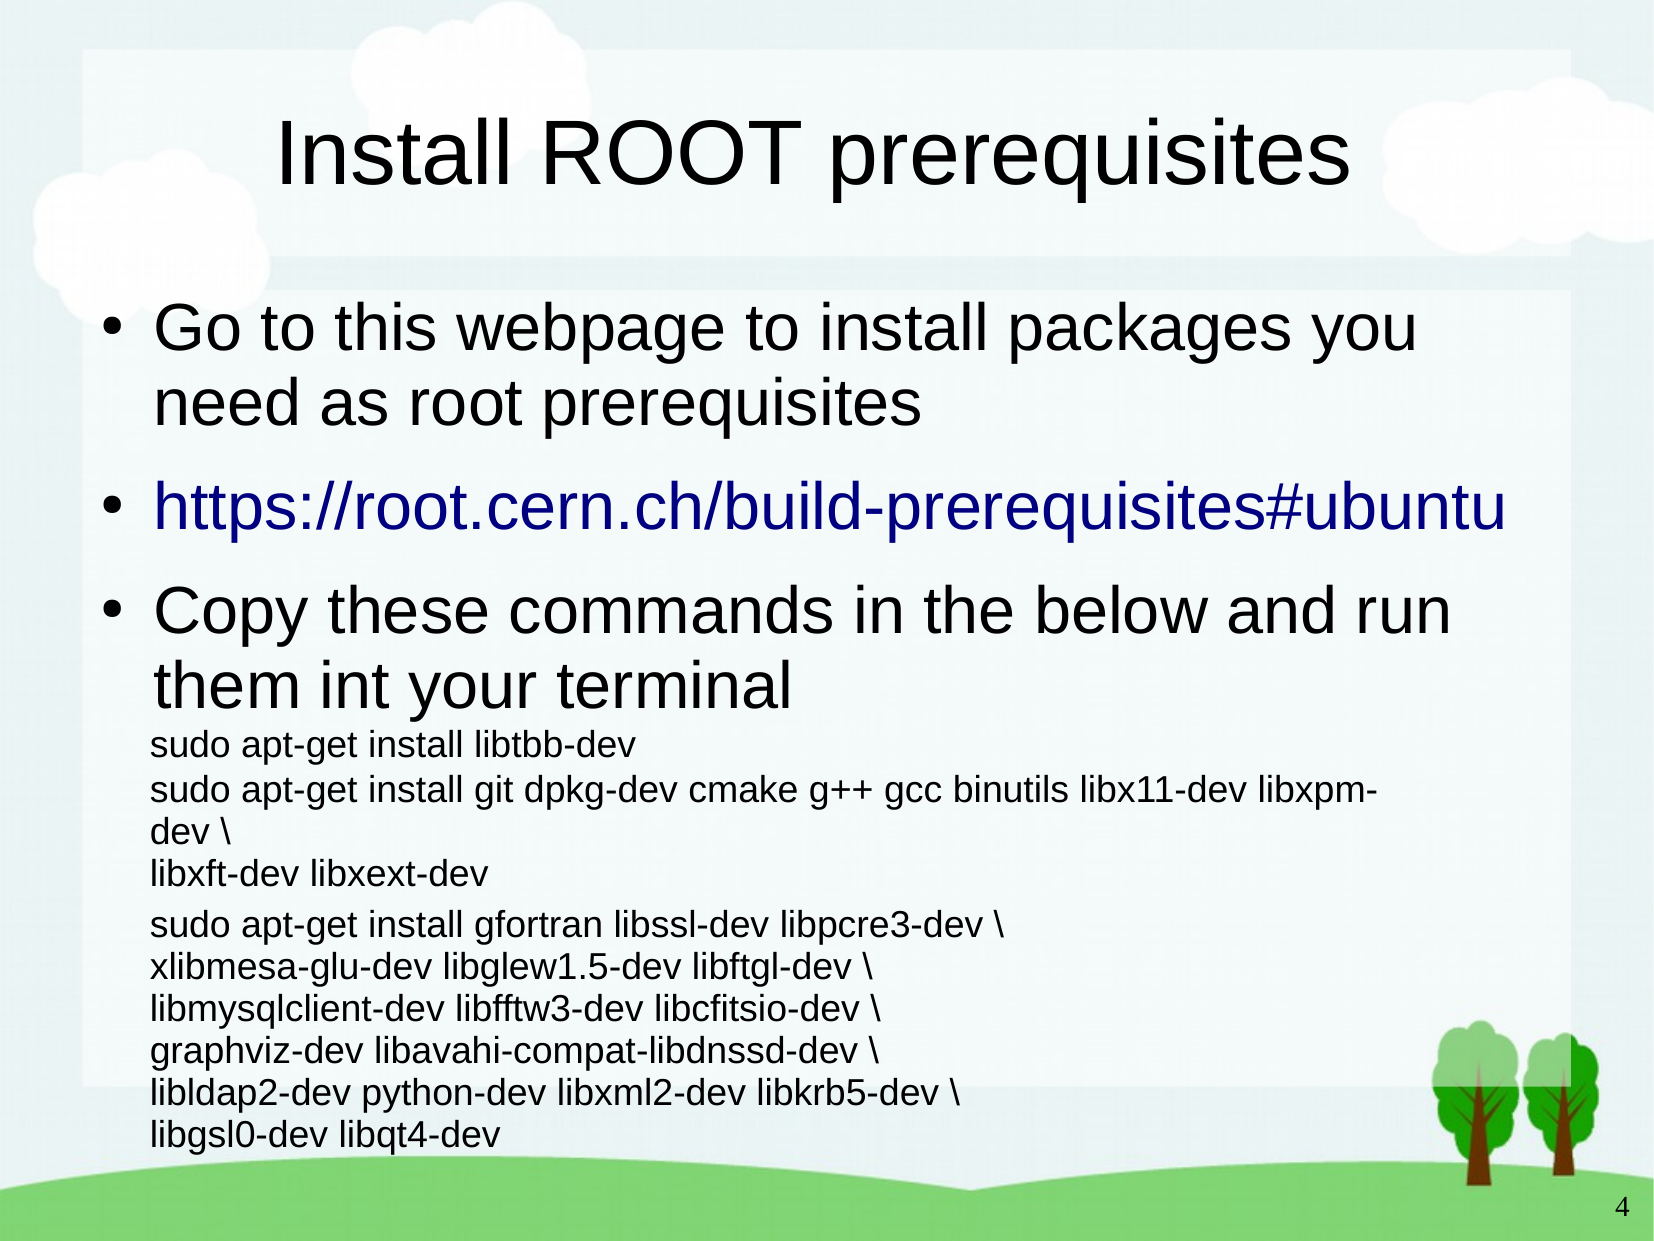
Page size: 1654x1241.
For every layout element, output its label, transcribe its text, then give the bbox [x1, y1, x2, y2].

picture [0, 0, 1654, 1241]
text_box sudo apt-get install gfortran libssl-dev libpcre3-dev \ xlibmesa-glu-dev libglew1.5-dev libftgl-dev \ libmysqlclient-dev libfftw3-dev libcfitsio-dev \ graphviz-dev libavahi-compat-libdnssd-dev \ libldap2-dev python-dev libxml2-dev libkrb5-dev \ libgsl0-dev libqt4-dev [135, 896, 1111, 1241]
list Go to this webpage to install packages you need as root prerequisites https://root.cern.ch/build-prerequisites#ubuntu Copy these commands in the below and run them int your terminal [82, 290, 1571, 1087]
text_box sudo apt-get install libtbb-dev [135, 715, 1141, 773]
text_box sudo apt-get install git dpkg-dev cmake g++ gcc binutils libx11-dev libxpm-dev \ libxft-dev libxext-dev [135, 760, 1441, 902]
title Install ROOT prerequisites [82, 49, 1571, 257]
